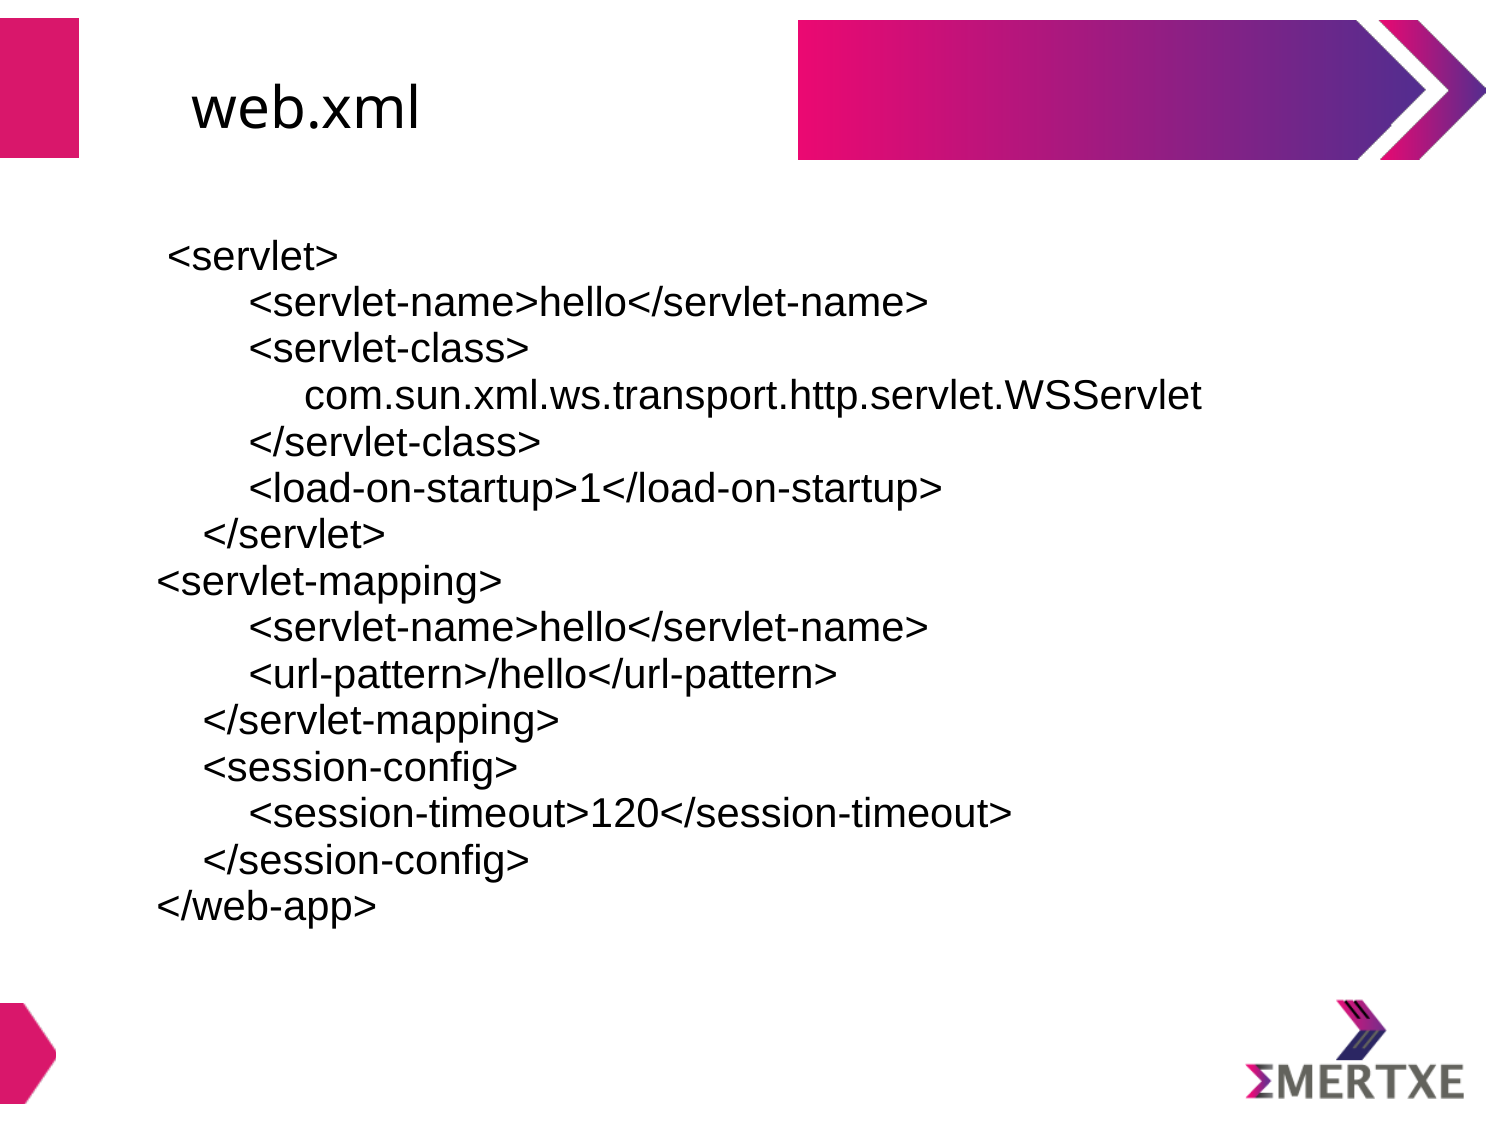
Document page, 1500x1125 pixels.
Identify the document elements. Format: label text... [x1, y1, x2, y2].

picture [798, 20, 1486, 160]
picture [1245, 996, 1465, 1099]
text_box <servlet> <servlet-name>hello</servlet-name> <servlet-class> com.sun.xml.ws.transport.http.servlet.WSServlet </servlet-class> <load-on-startup>1</load-on-startup> </servlet> <servlet-mapping> <servlet-name>hello</servlet-name> <url-pattern>/hello</url-pattern> </servlet-mapping> <session-config> <session-timeout>120</session-timeout> </session-config> </web-app> [141, 224, 1323, 945]
text_box web.xml [177, 59, 733, 142]
